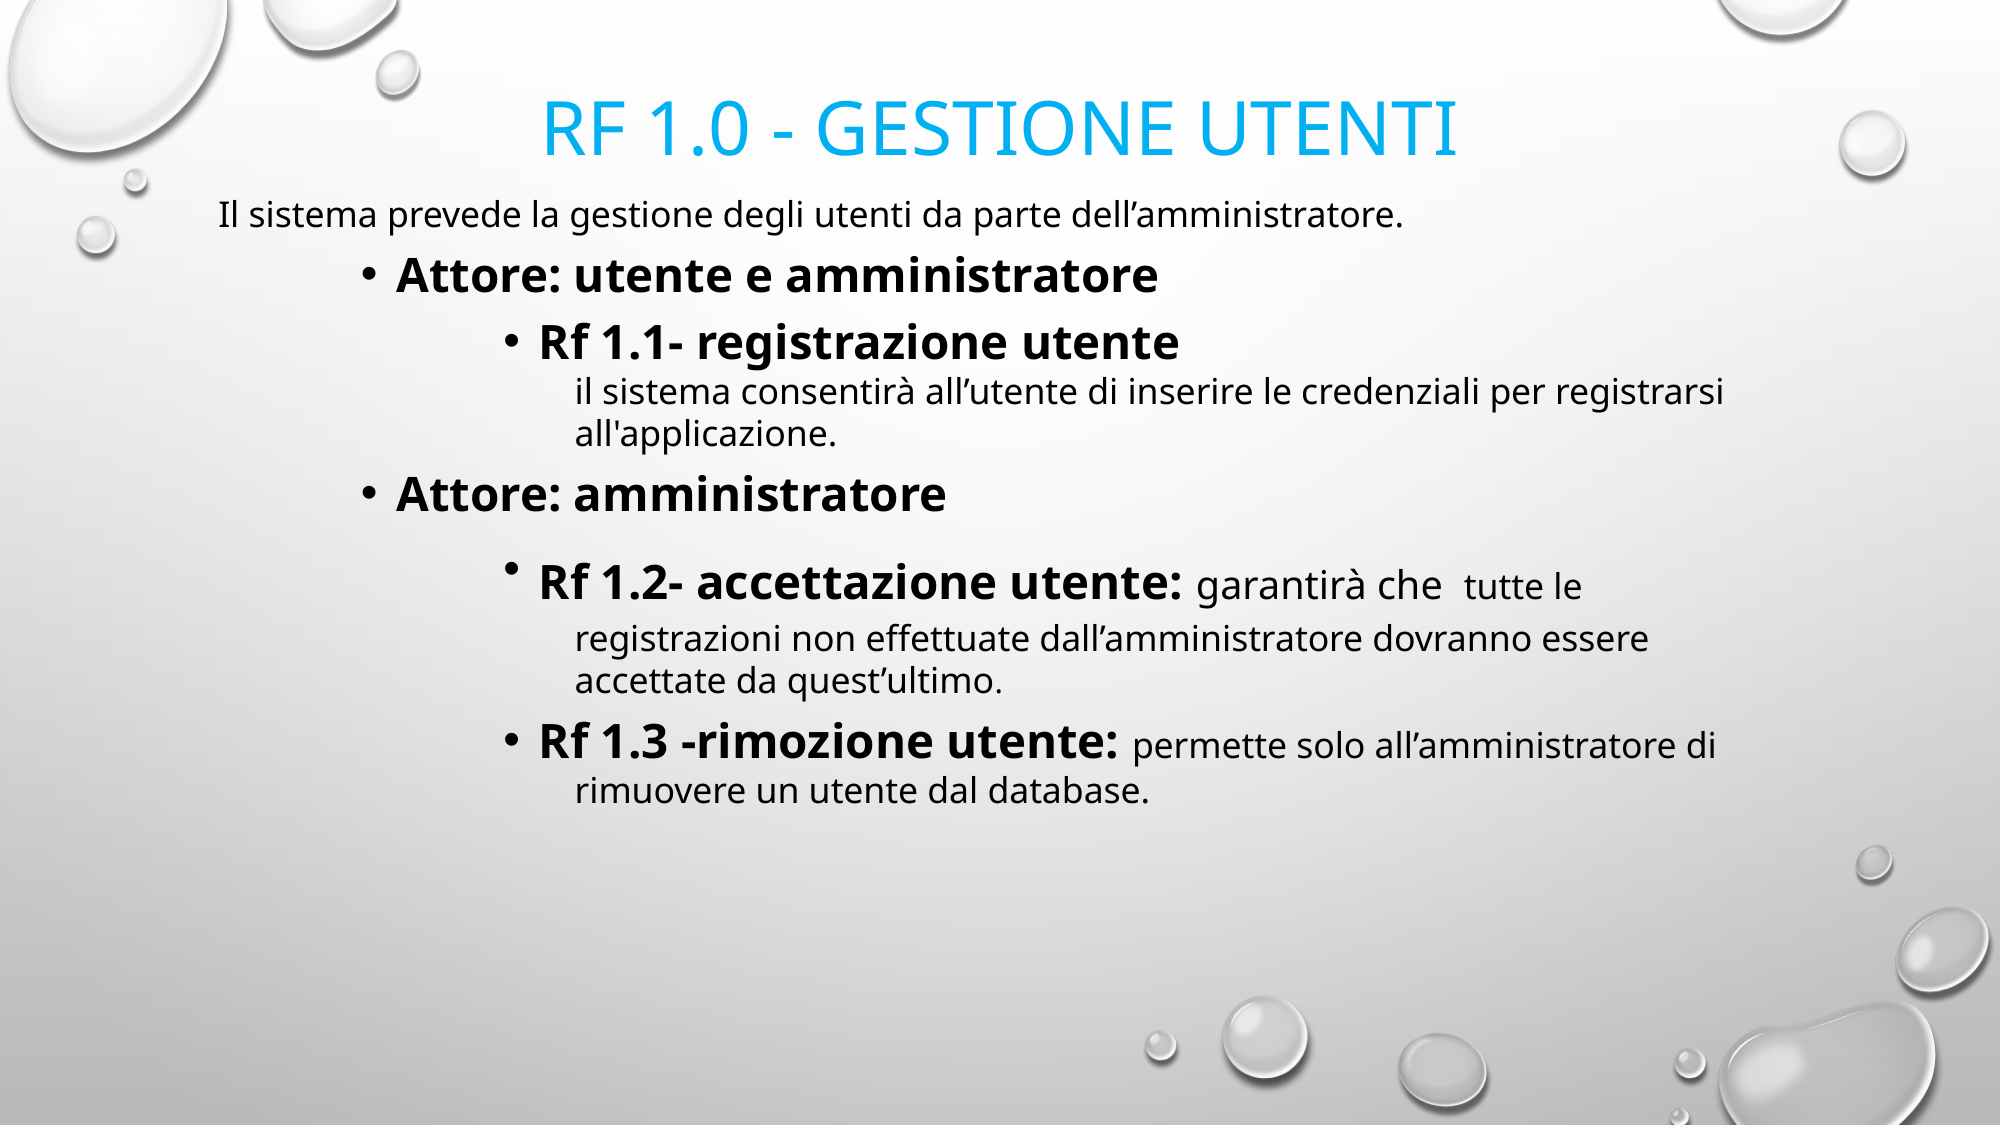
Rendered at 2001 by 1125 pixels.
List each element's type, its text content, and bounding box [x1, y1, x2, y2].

list Il sistema prevede la gestione degli utenti da parte dell’amministratore. Attore: utente e amministratore Rf 1.1- registrazione utente il sistema consentirà all’utente di inserire le credenziali per registrarsi all'applicazione. Attore: amministratore Rf 1.2- accettazione utente: garantirà che tutte le registrazioni non effettuate dall’amministratore dovranno essere accettate da quest’ultimo. Rf 1.3 -rimozione utente: permette solo all’amministratore di rimuovere un utente dal database. [60, 184, 1761, 824]
title RF 1.0 - Gestione Utenti [149, 0, 1851, 262]
